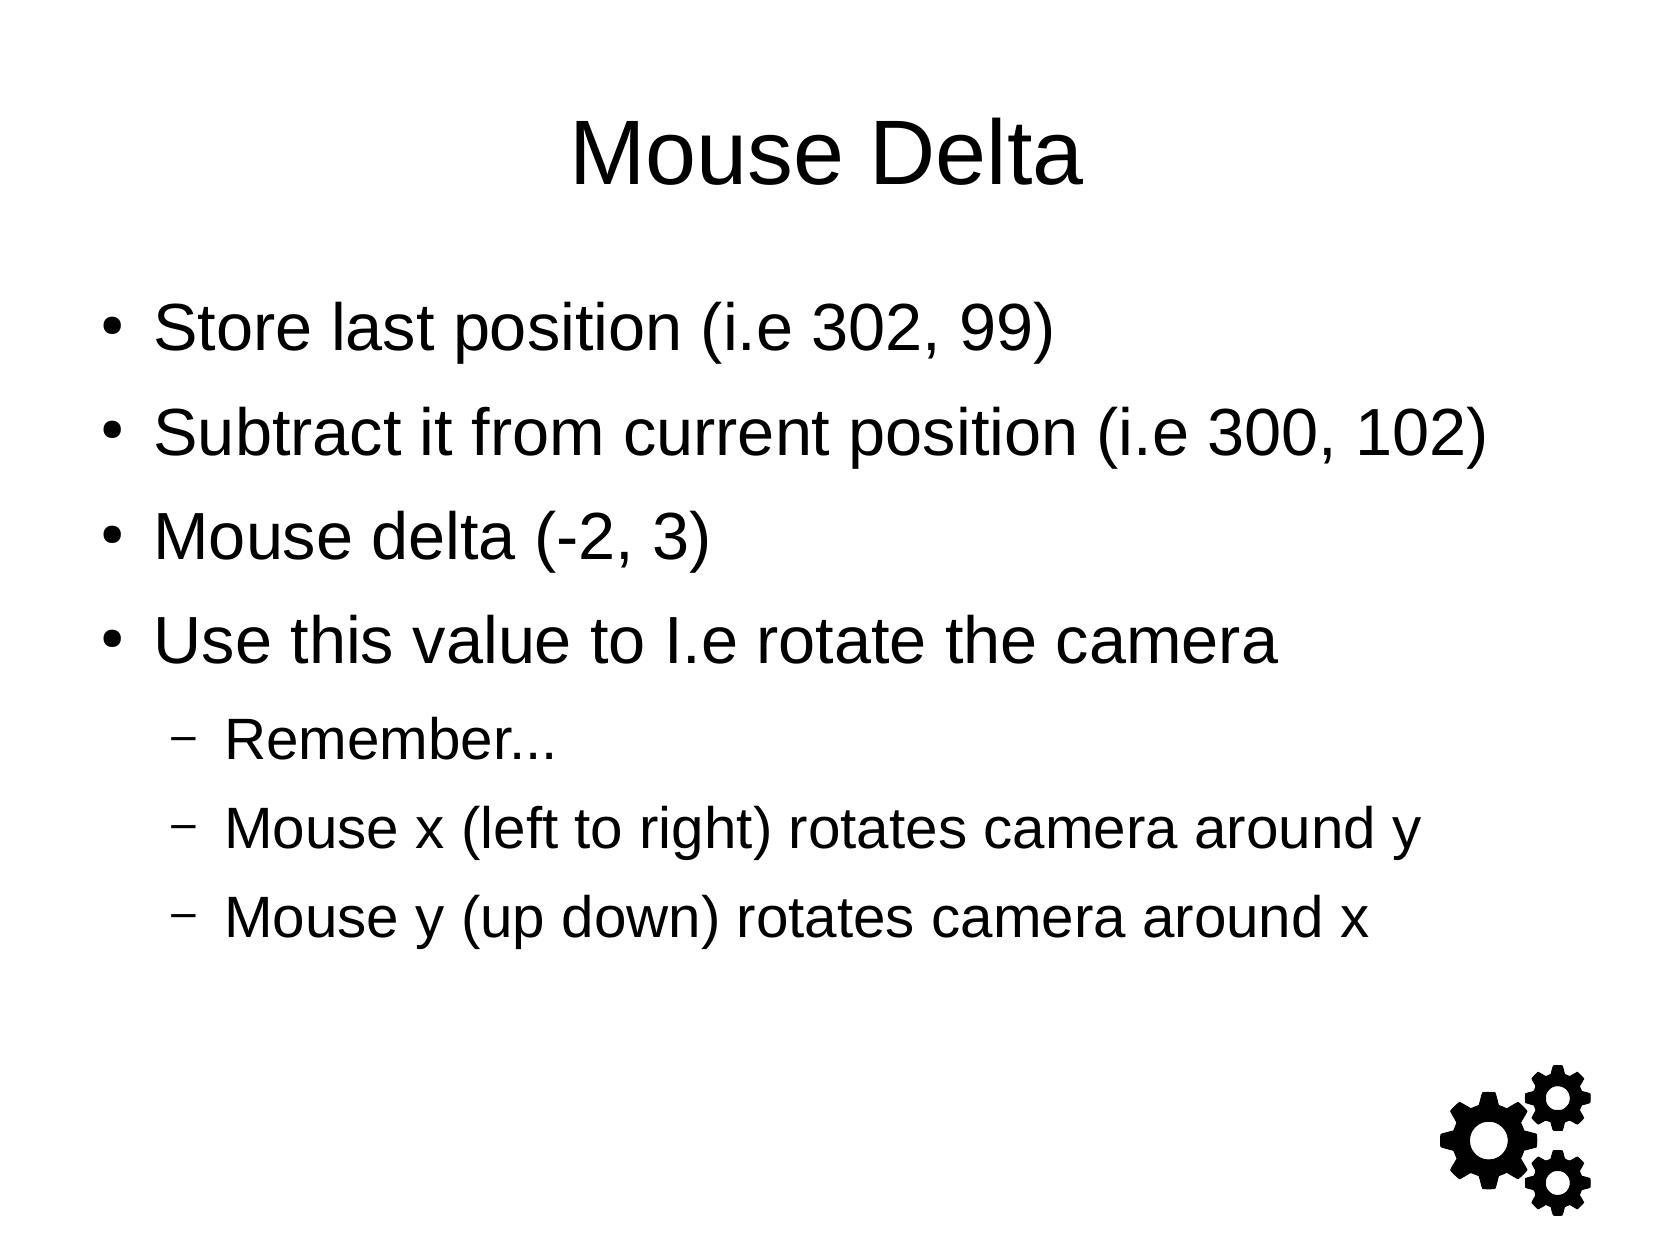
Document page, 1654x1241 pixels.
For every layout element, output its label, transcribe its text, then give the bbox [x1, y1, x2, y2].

title Mouse Delta [82, 49, 1571, 257]
picture [1440, 1065, 1591, 1216]
list Store last position (i.e 302, 99) Subtract it from current position (i.e 300, 102) Mouse delta (-2, 3) Use this value to I.e rotate the camera Remember... Mouse x (left to right) rotates camera around y Mouse y (up down) rotates camera around x [82, 290, 1571, 1010]
